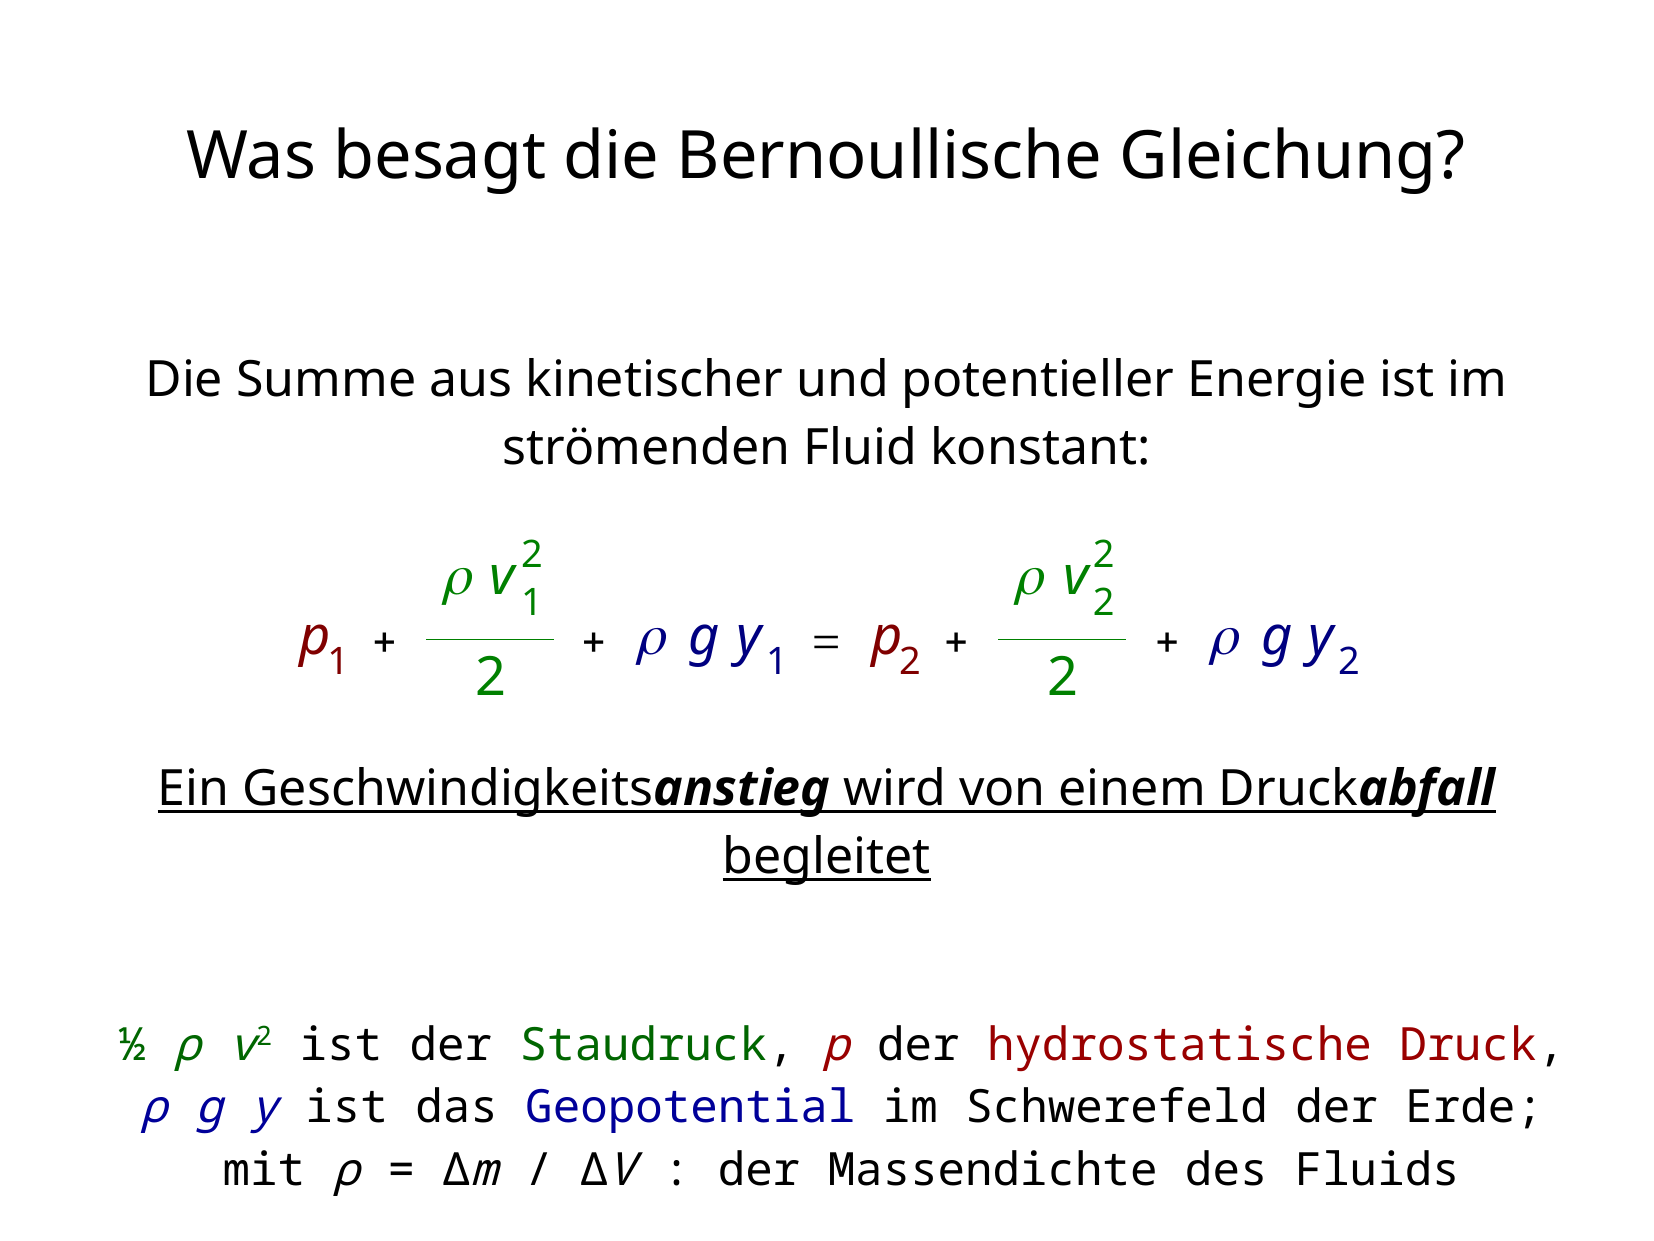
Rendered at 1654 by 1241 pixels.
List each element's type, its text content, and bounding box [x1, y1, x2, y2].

chart [289, 531, 1364, 710]
text_box ½ ρ v2 ist der Staudruck, p der hydrostatische Druck, ρ g y ist das Geopotential im Schwerefeld der Erde; mit ρ = Δm / ΔV : der Massendichte des Fluids [88, 1003, 1595, 1180]
subtitle Die Summe aus kinetischer und potentieller Energie ist im strömenden Fluid konstant: Ein Geschwindigkeitsanstieg wird von einem Druckabfall begleitet [82, 290, 1571, 1010]
title Was besagt die Bernoullische Gleichung? [82, 49, 1571, 257]
